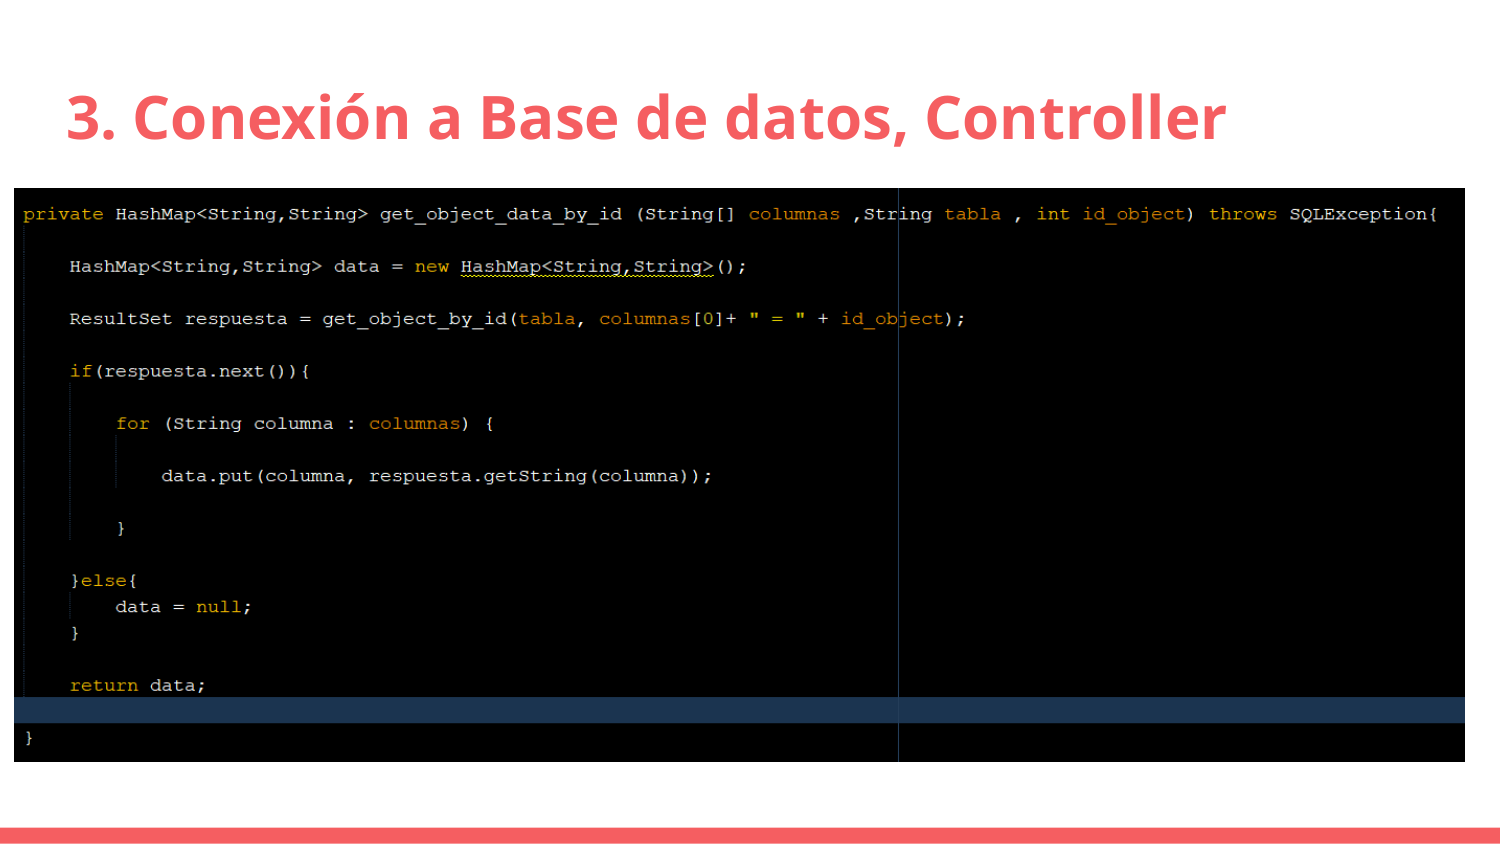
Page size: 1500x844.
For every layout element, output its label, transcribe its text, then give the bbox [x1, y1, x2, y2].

picture [14, 188, 1465, 762]
title 3. Conexión a Base de datos, Controller [51, 64, 1449, 167]
